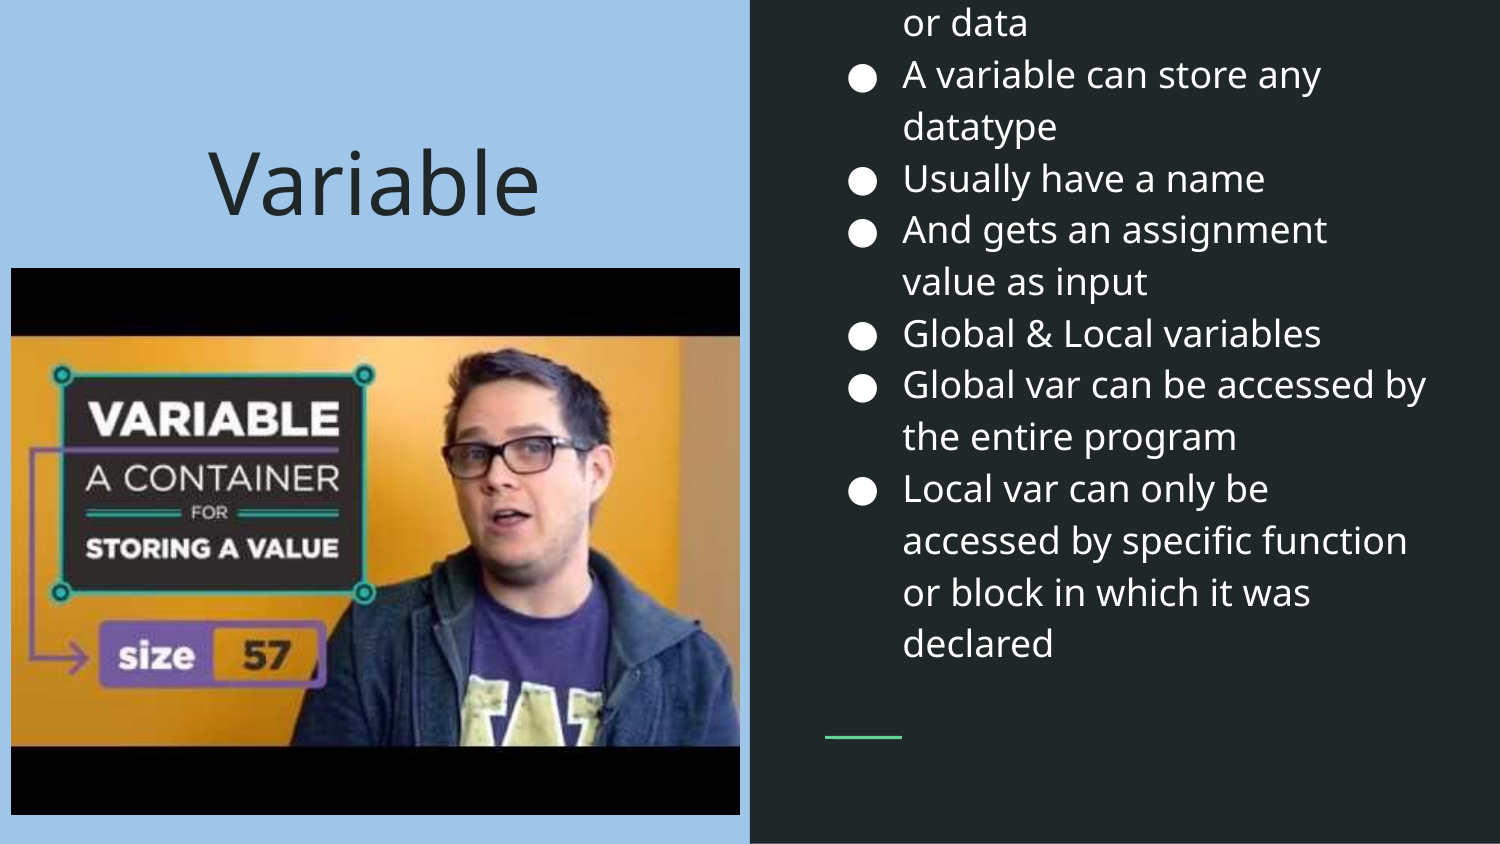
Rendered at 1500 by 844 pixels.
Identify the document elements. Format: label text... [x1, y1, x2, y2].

list A place to store information or data A variable can store any datatype Usually have a name And gets an assignment value as input Global & Local variables Global var can be accessed by the entire program Local var can only be accessed by specific function or block in which it was declared [812, 0, 1442, 607]
title Variable [43, 0, 708, 248]
picture [11, 268, 740, 815]
